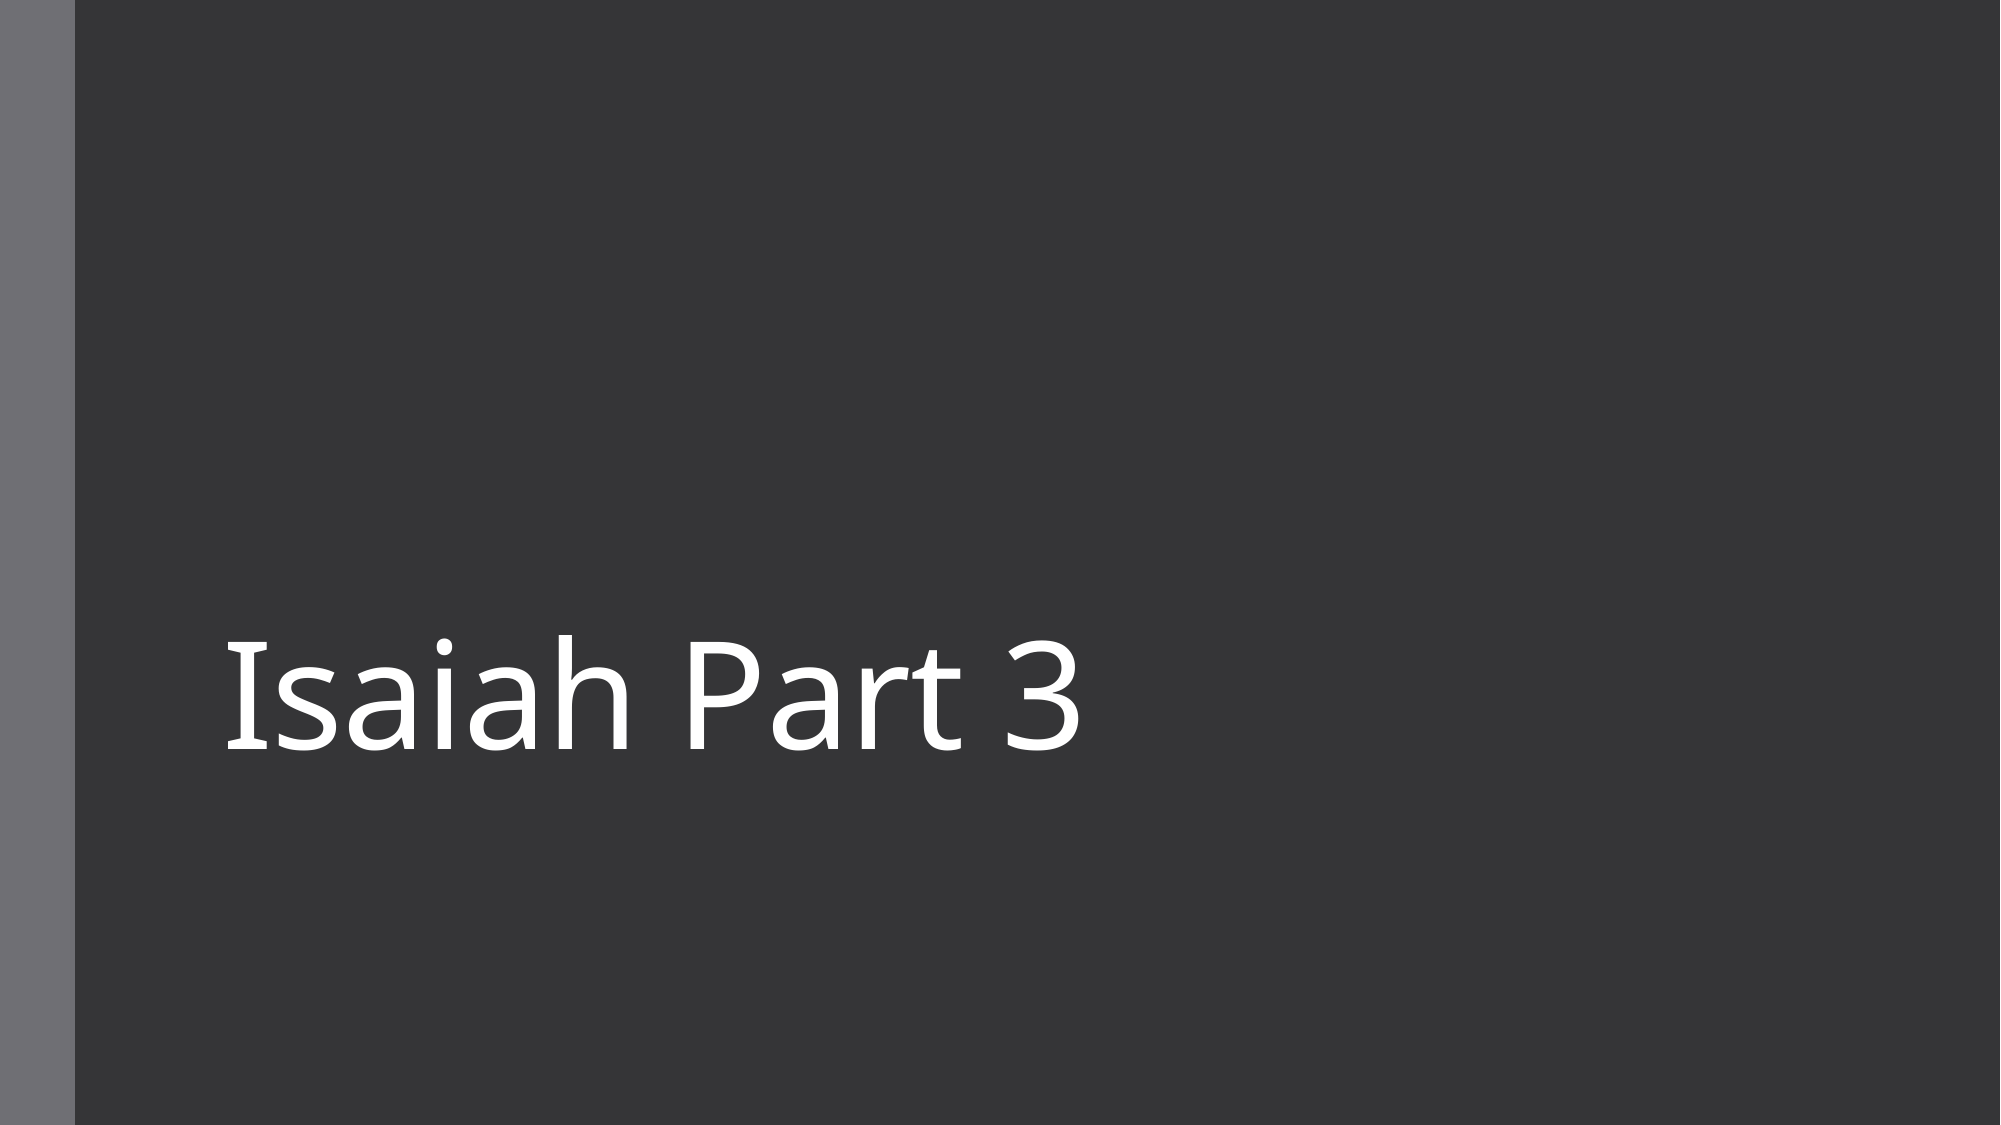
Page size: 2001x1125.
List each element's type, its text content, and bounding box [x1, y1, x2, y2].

title Isaiah Part 3 [206, 124, 1752, 788]
